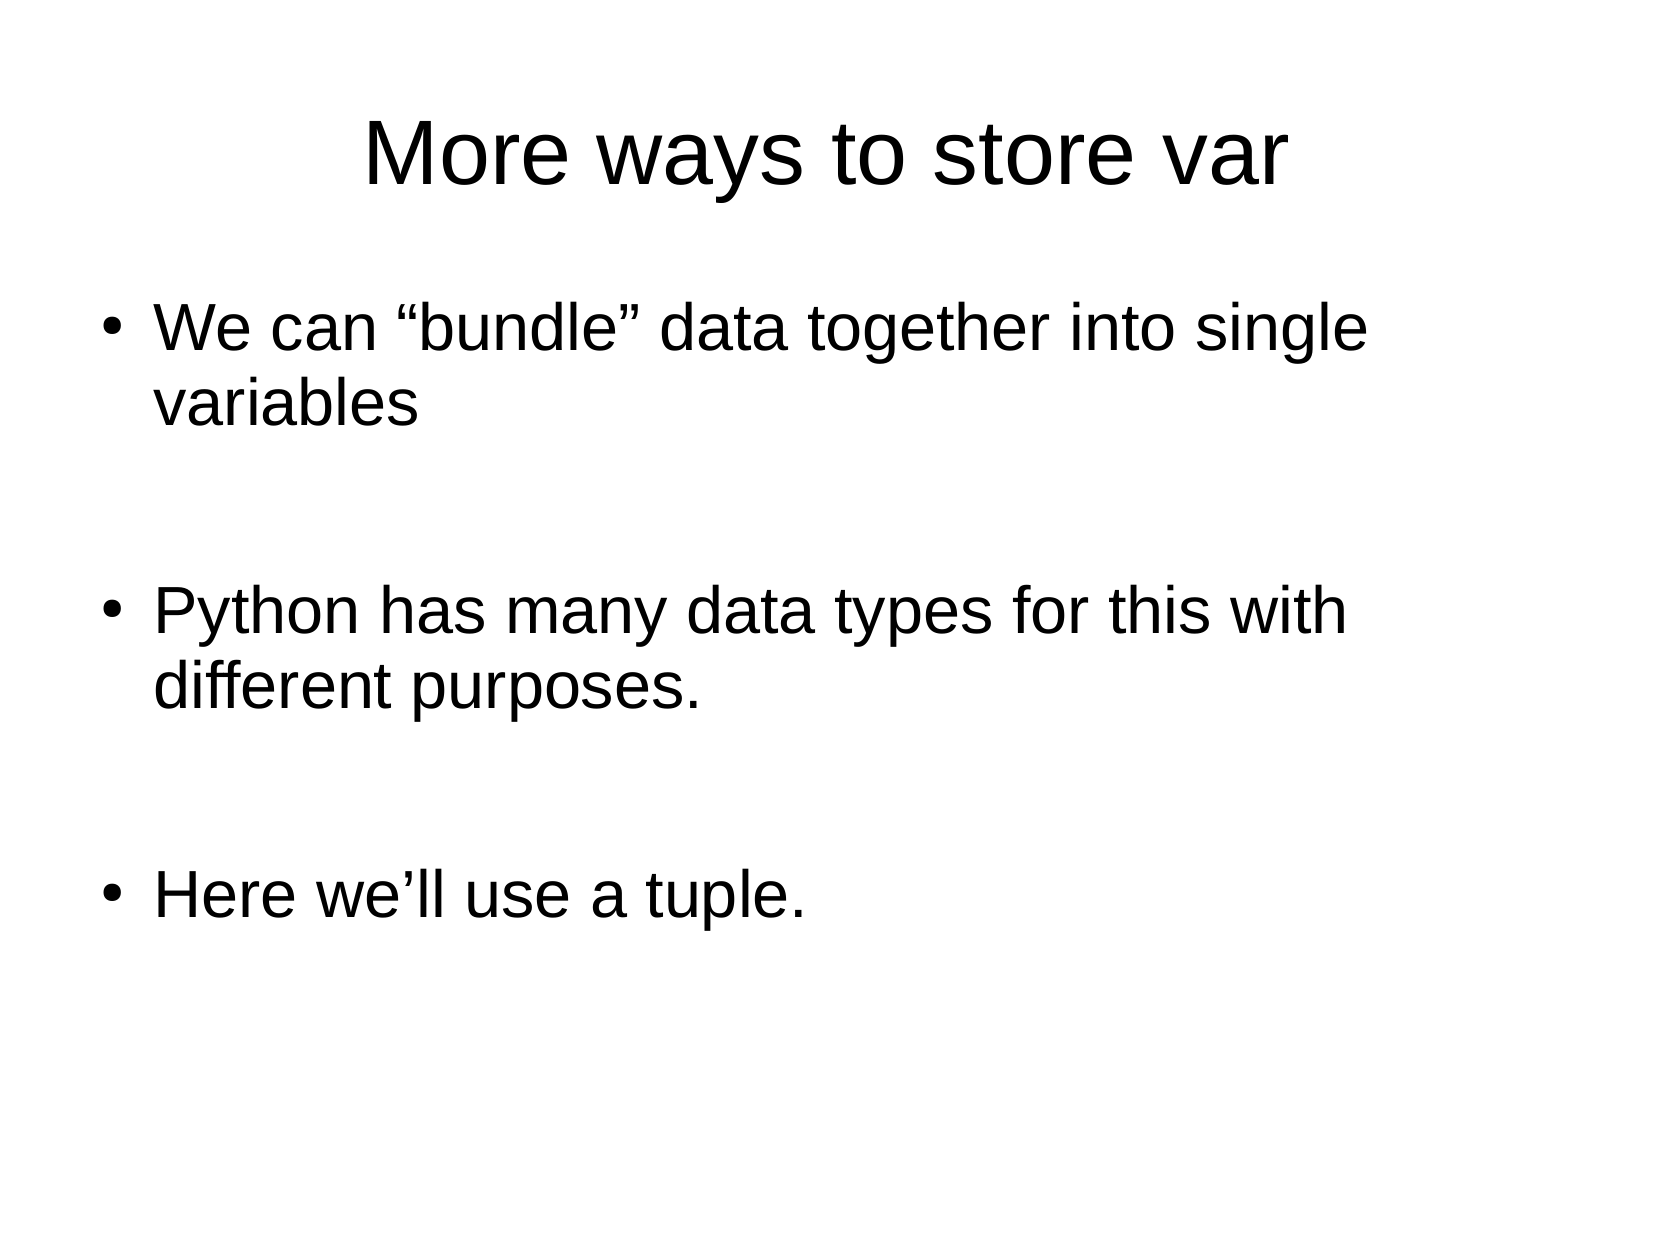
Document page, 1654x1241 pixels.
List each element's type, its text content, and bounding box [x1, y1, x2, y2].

title More ways to store var [82, 49, 1571, 257]
list We can “bundle” data together into single variables Python has many data types for this with different purposes. Here we’ll use a tuple. [82, 290, 1571, 1010]
